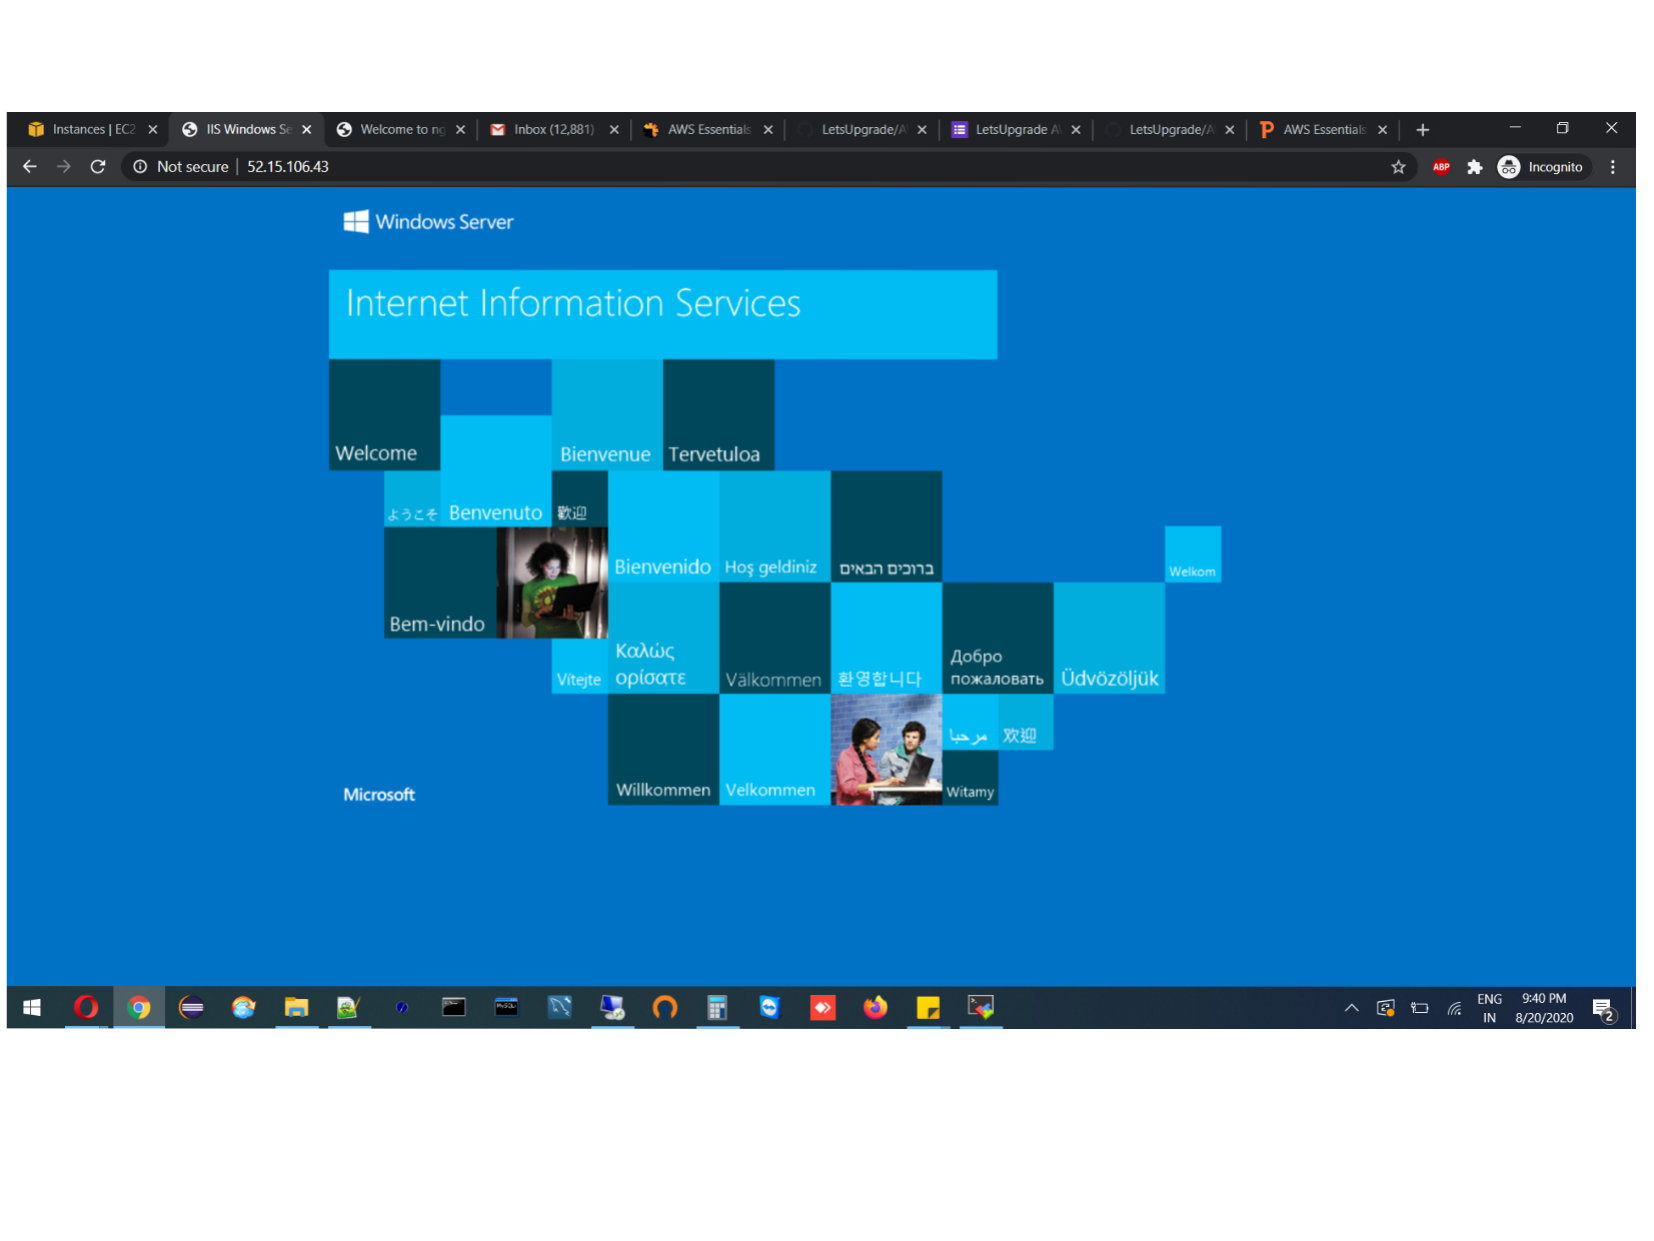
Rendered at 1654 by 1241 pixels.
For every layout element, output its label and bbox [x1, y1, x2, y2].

picture [6, 111, 1636, 1029]
